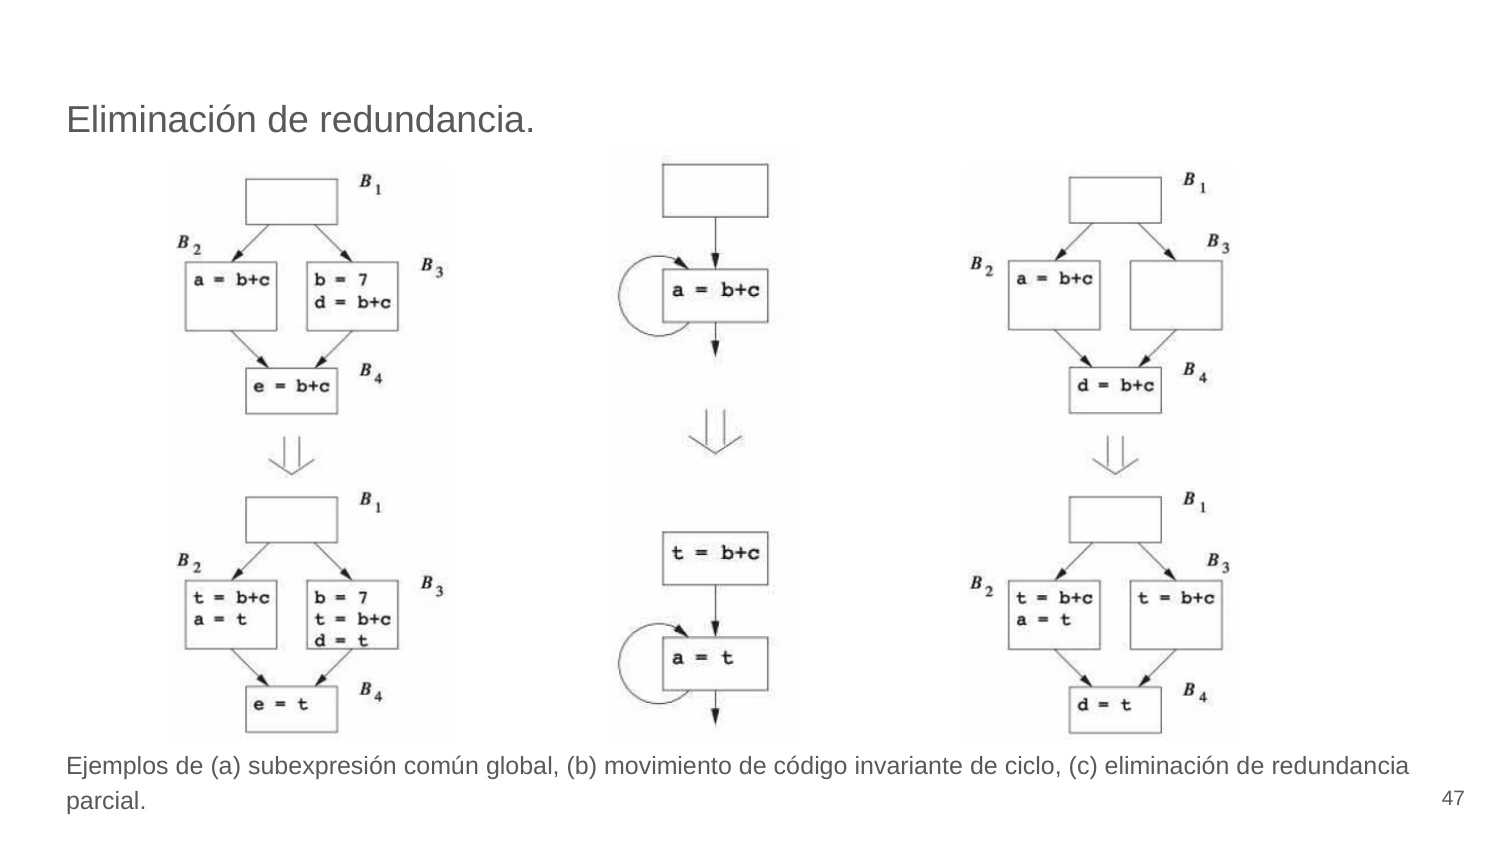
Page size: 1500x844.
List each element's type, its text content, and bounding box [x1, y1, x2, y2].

title Eliminación de redundancia. [51, 72, 1449, 167]
picture [169, 148, 1236, 740]
list Ejemplos de (a) subexpresión común global, (b) movimiento de código invariante de ciclo, (c) eliminación de redundancia parcial. [51, 730, 1449, 825]
slide_number <number> [1389, 764, 1480, 830]
